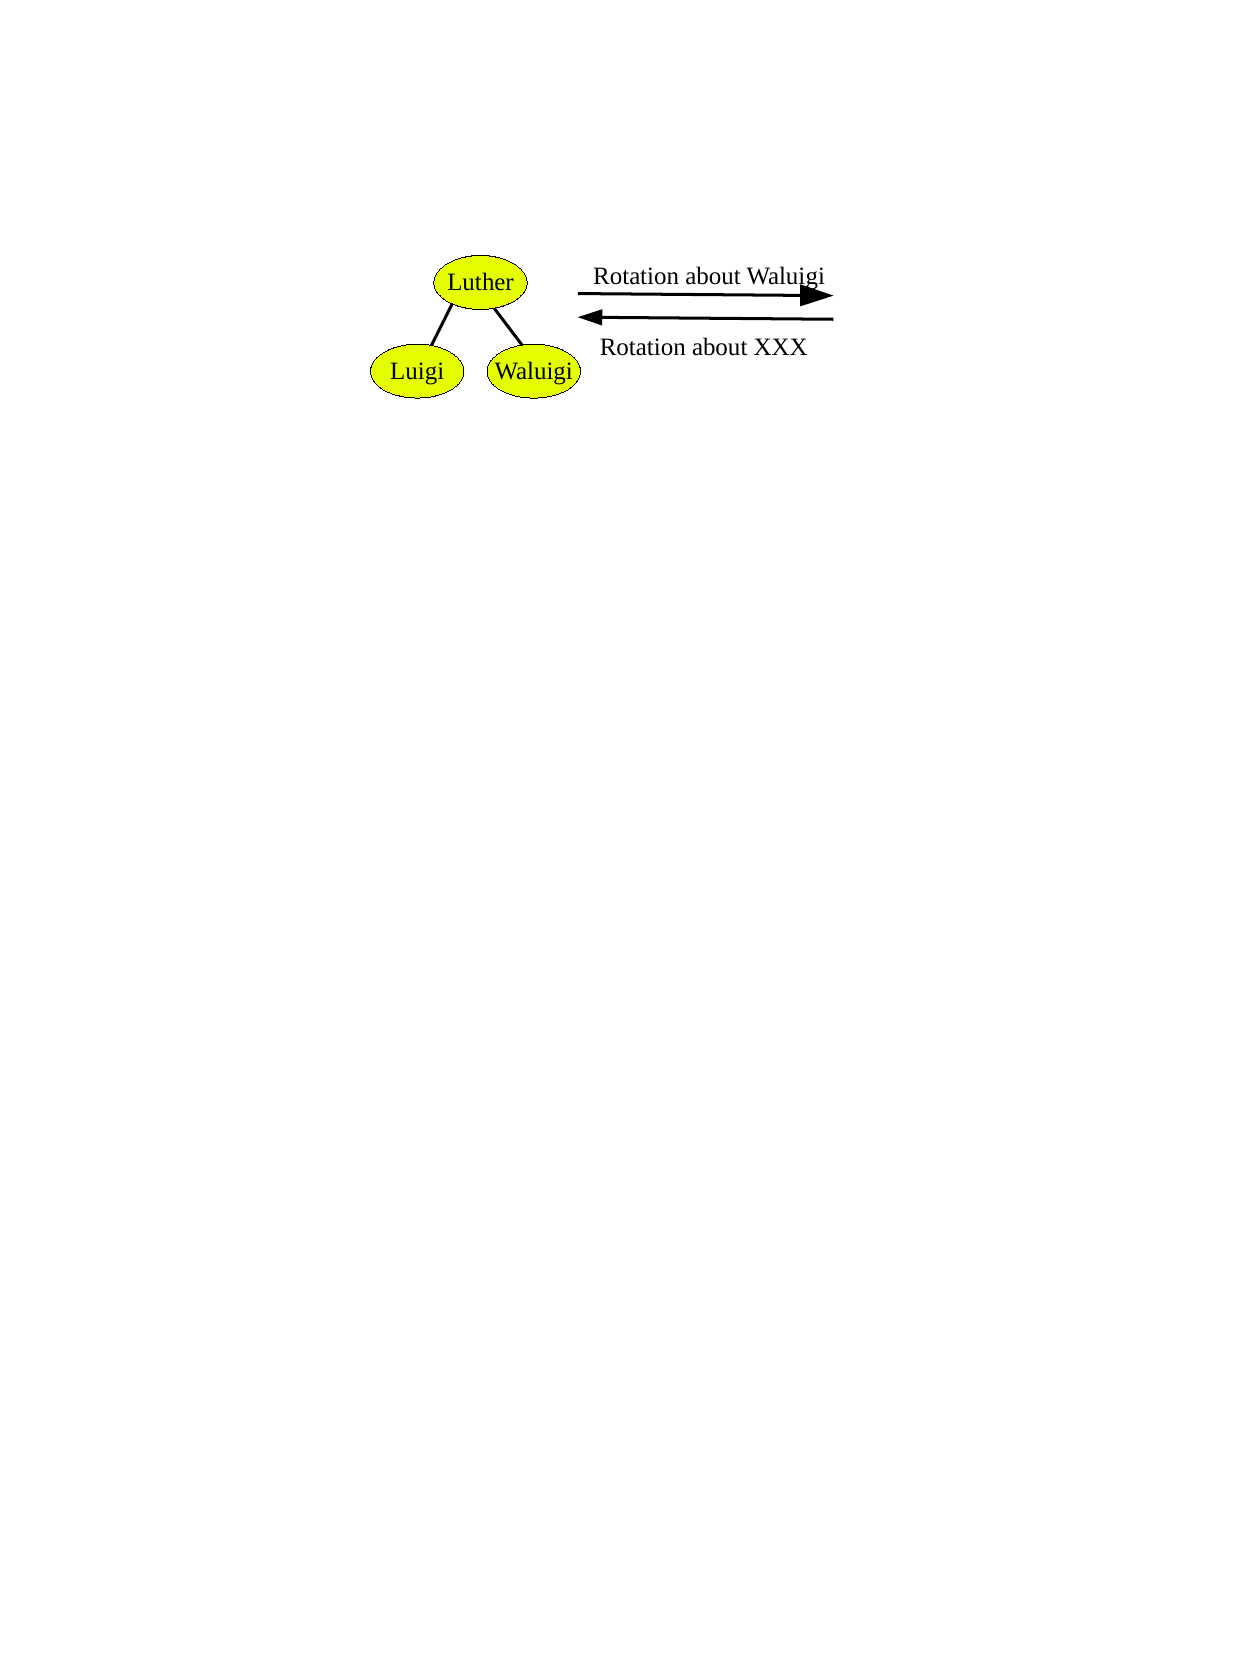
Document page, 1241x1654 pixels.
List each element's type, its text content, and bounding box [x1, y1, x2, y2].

text_box Luther [433, 255, 528, 310]
text_box Rotation about Waluigi [578, 255, 841, 295]
text_box Rotation about XXX [585, 325, 823, 366]
text_box Waluigi [487, 344, 581, 399]
text_box Luigi [370, 344, 464, 399]
